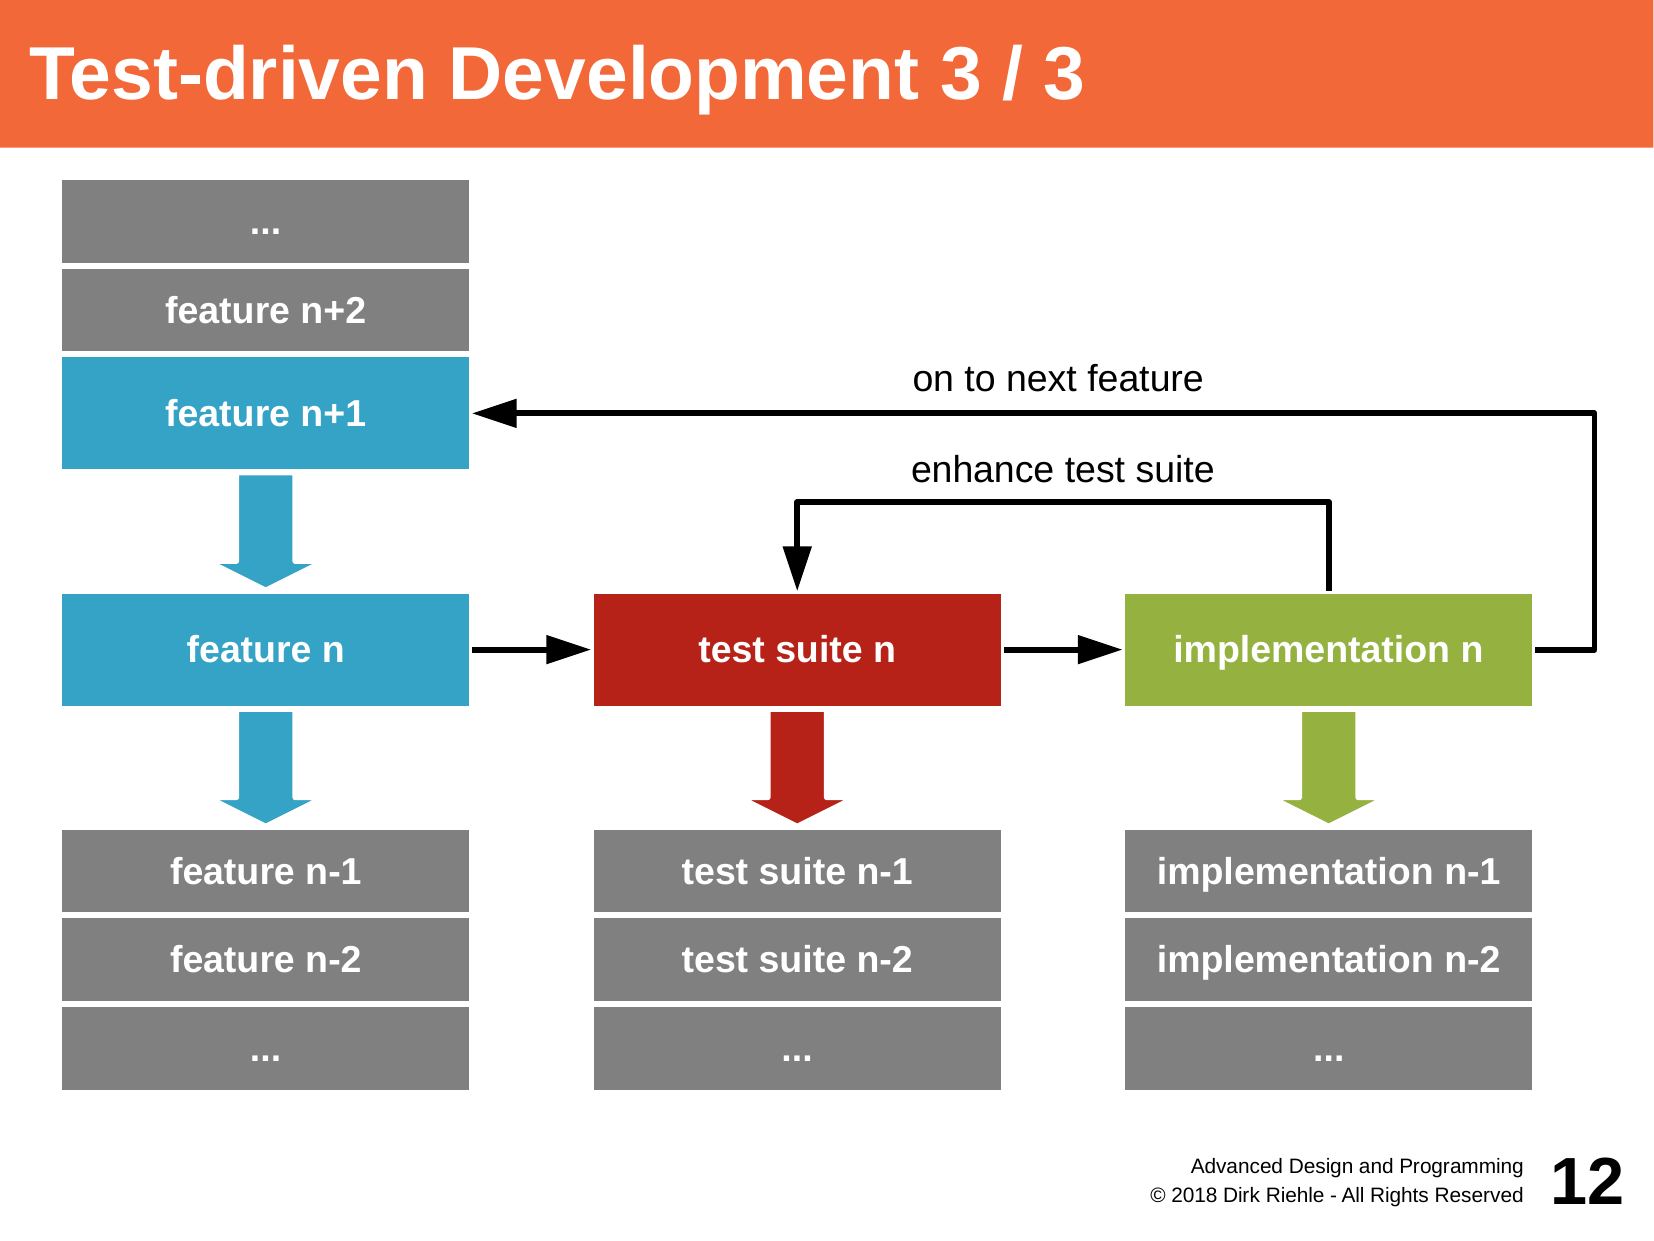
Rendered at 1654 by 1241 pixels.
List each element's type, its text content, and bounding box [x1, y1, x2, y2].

text_box feature n+1 [59, 354, 473, 473]
text_box [738, 709, 857, 826]
text_box enhance test suite [797, 445, 1329, 502]
title Test-driven Development 3 / 3 [0, 0, 1654, 148]
text_box [1269, 709, 1388, 826]
text_box ... [1122, 1003, 1536, 1093]
text_box test suite n-2 [590, 915, 1004, 1003]
text_box ... [59, 1004, 473, 1093]
text_box on to next feature [795, 354, 1321, 412]
text_box feature n-1 [59, 826, 473, 915]
text_box ... [590, 1003, 1004, 1093]
text_box test suite n [590, 590, 1004, 709]
text_box test suite n-1 [590, 826, 1004, 915]
text_box [206, 473, 325, 590]
text_box feature n [59, 590, 473, 709]
text_box implementation n [1122, 590, 1536, 709]
text_box feature n+2 [59, 266, 473, 354]
text_box feature n-2 [59, 915, 473, 1004]
text_box implementation n-1 [1122, 826, 1536, 915]
text_box [206, 709, 325, 826]
text_box ... [59, 177, 473, 266]
text_box implementation n-2 [1122, 915, 1536, 1003]
